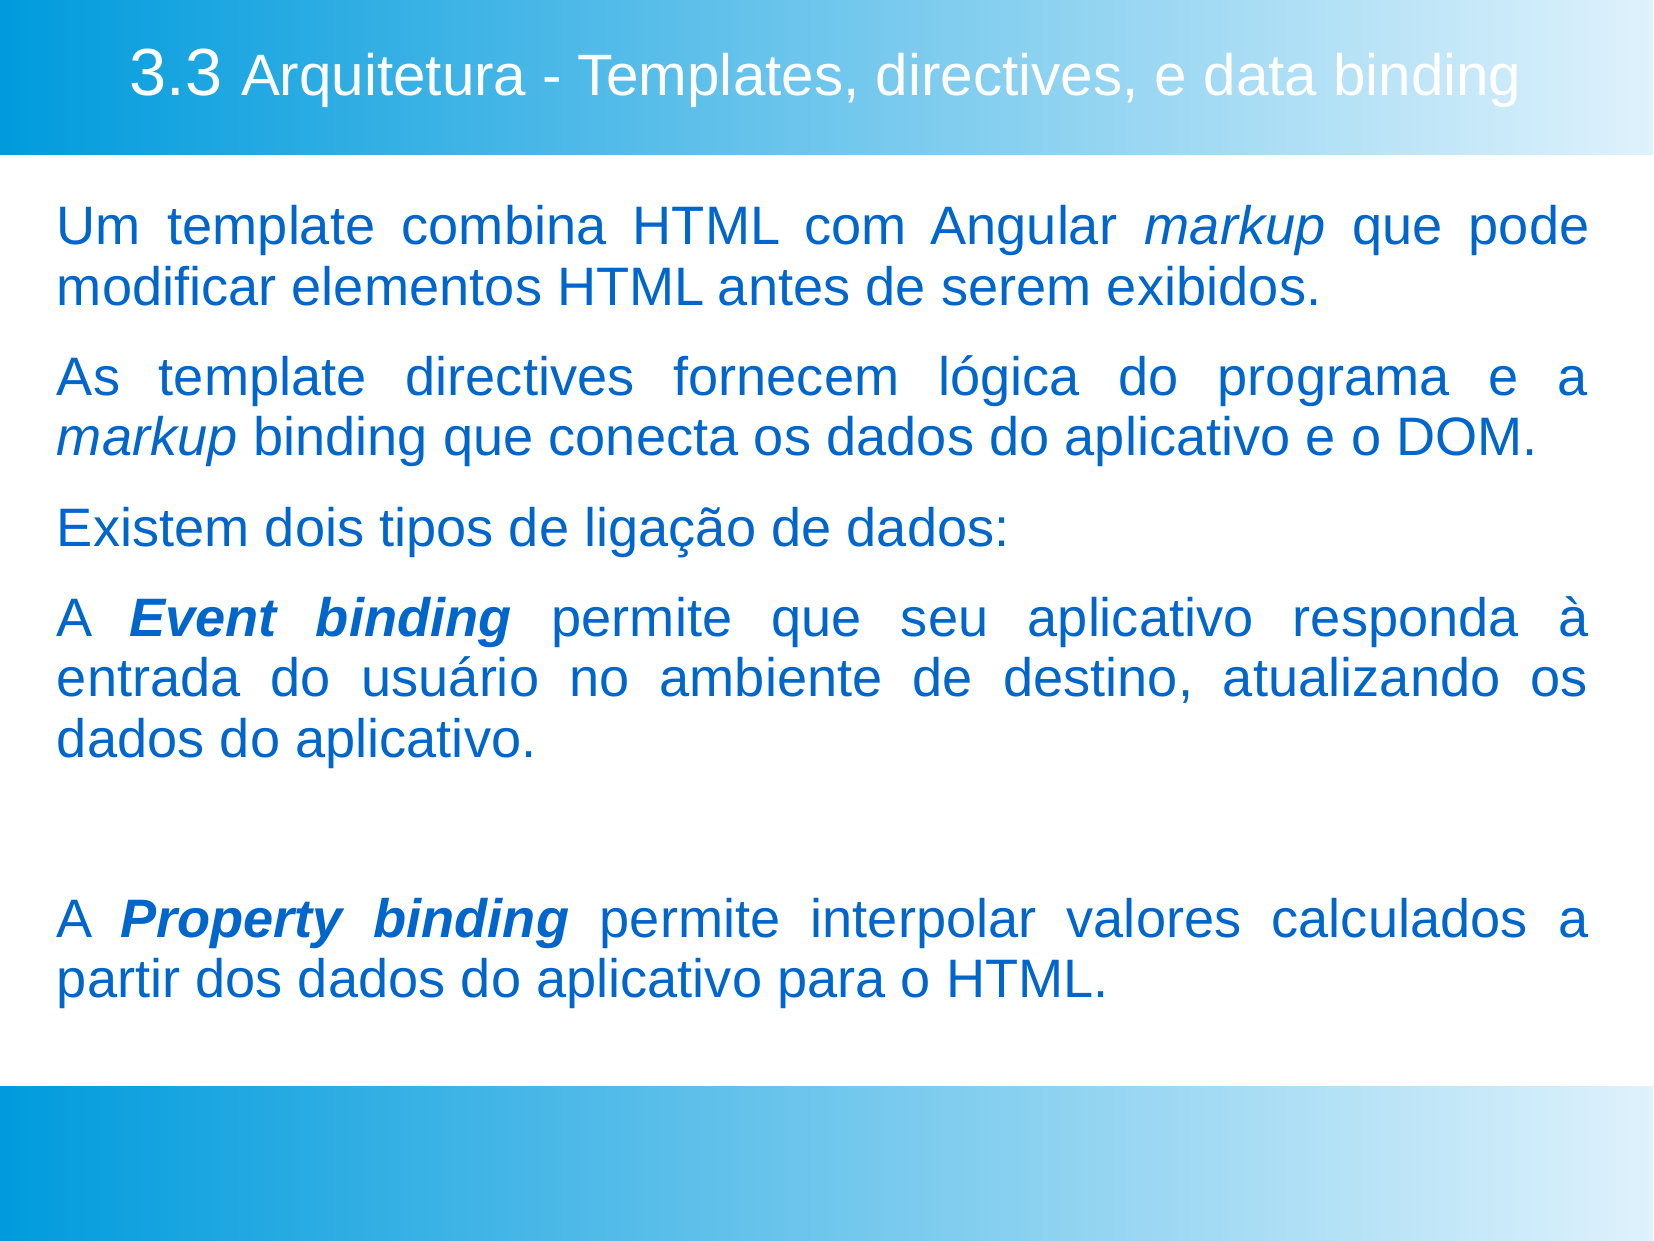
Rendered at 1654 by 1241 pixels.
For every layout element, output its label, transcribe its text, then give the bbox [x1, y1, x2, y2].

list Um template combina HTML com Angular markup que pode modificar elementos HTML antes de serem exibidos. As template directives fornecem lógica do programa e a markup binding que conecta os dados do aplicativo e o DOM. Existem dois tipos de ligação de dados: A Event binding permite que seu aplicativo responda à entrada do usuário no ambiente de destino, atualizando os dados do aplicativo. A Property binding permite interpolar valores calculados a partir dos dados do aplicativo para o HTML. [56, 195, 1591, 1036]
title 3.3 Arquitetura - Templates, directives, e data binding [82, 19, 1571, 125]
